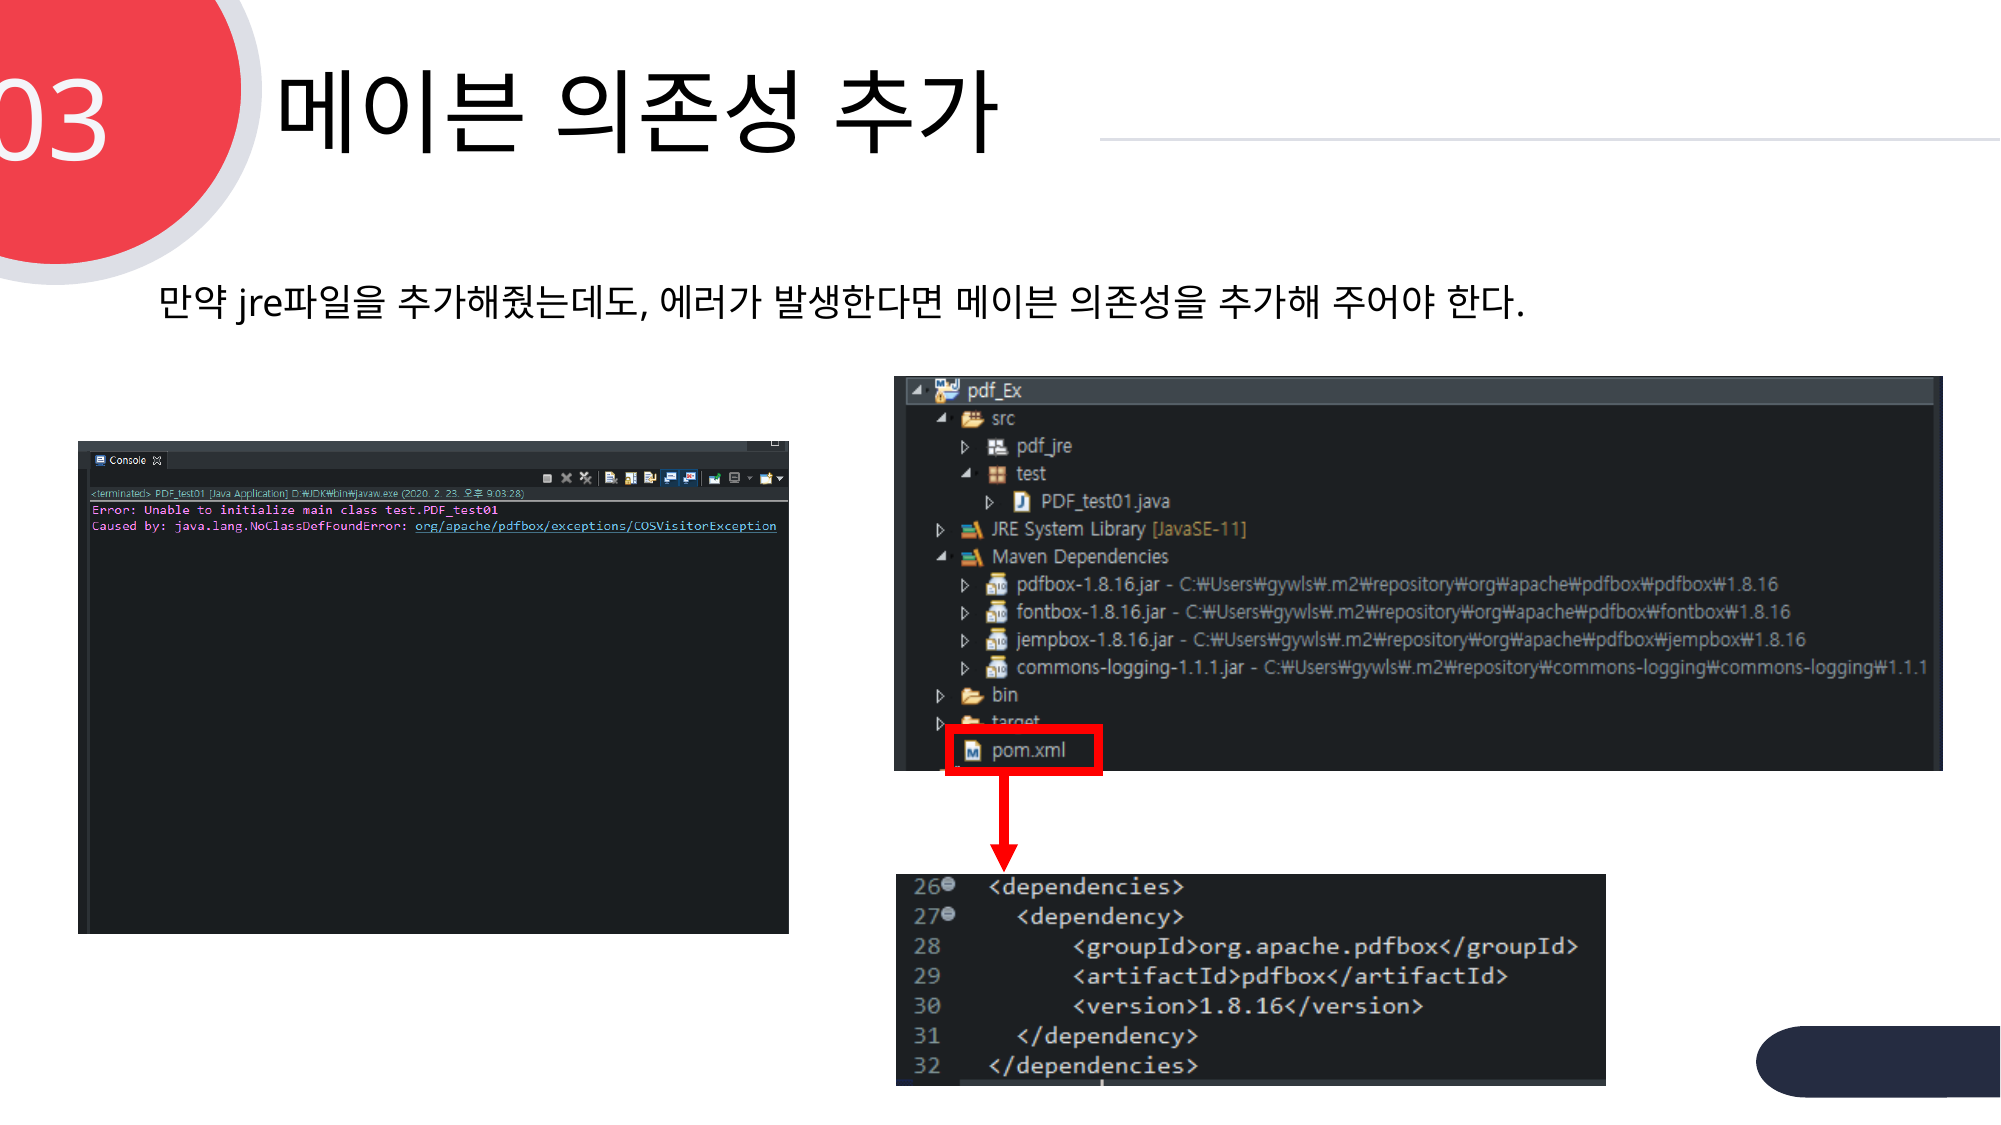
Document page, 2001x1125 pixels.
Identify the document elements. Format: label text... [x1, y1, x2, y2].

text_box 만약 jre파일을 추가해줬는데도, 에러가 발생한다면 메이븐 의존성을 추가해 주어야 한다. [143, 271, 1541, 332]
picture [954, 734, 1094, 767]
list 03 [0, 47, 167, 186]
picture [78, 441, 789, 934]
title 메이븐 의존성 추가 [259, 59, 1985, 278]
picture [896, 874, 1606, 1086]
picture [894, 376, 1943, 771]
